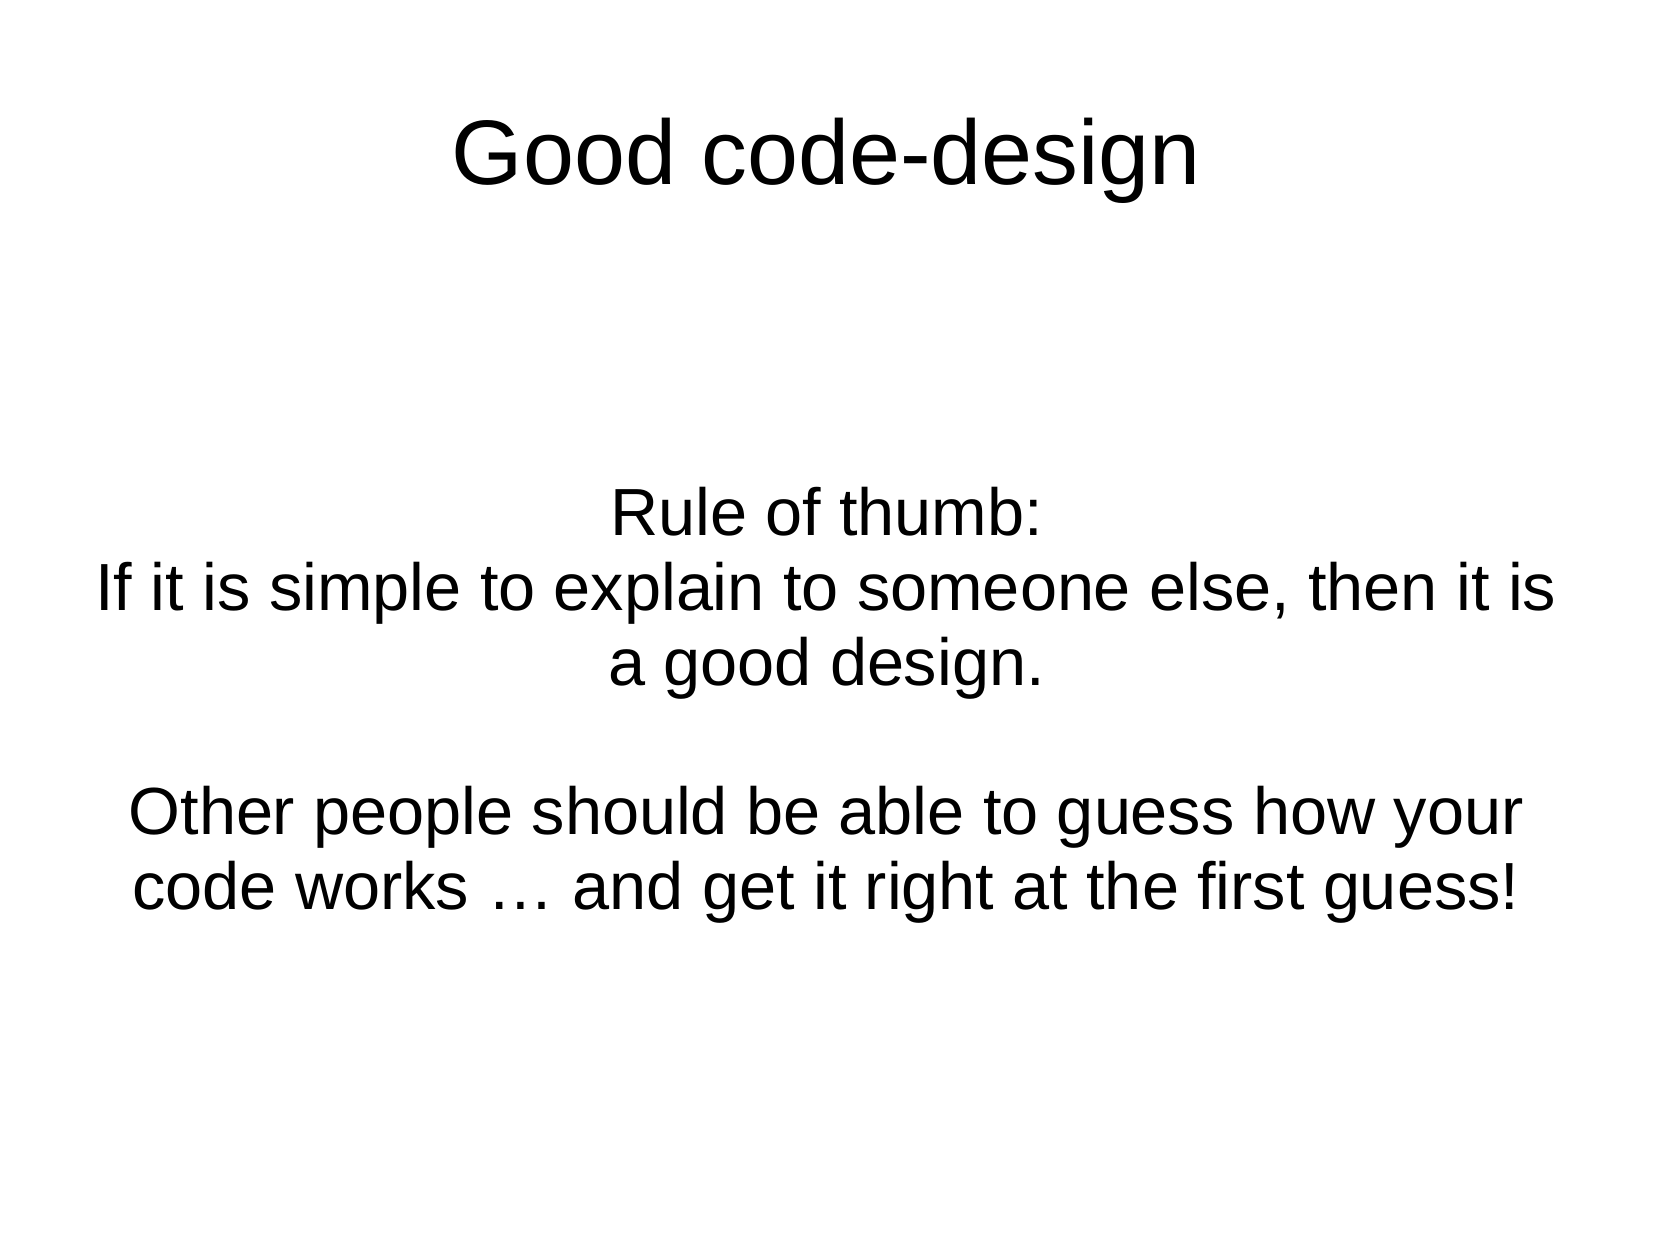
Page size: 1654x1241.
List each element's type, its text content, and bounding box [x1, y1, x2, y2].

subtitle Rule of thumb: If it is simple to explain to someone else, then it is a good design. Other people should be able to guess how your code works … and get it right at the first guess! [82, 297, 1571, 1102]
title Good code-design [82, 56, 1571, 250]
